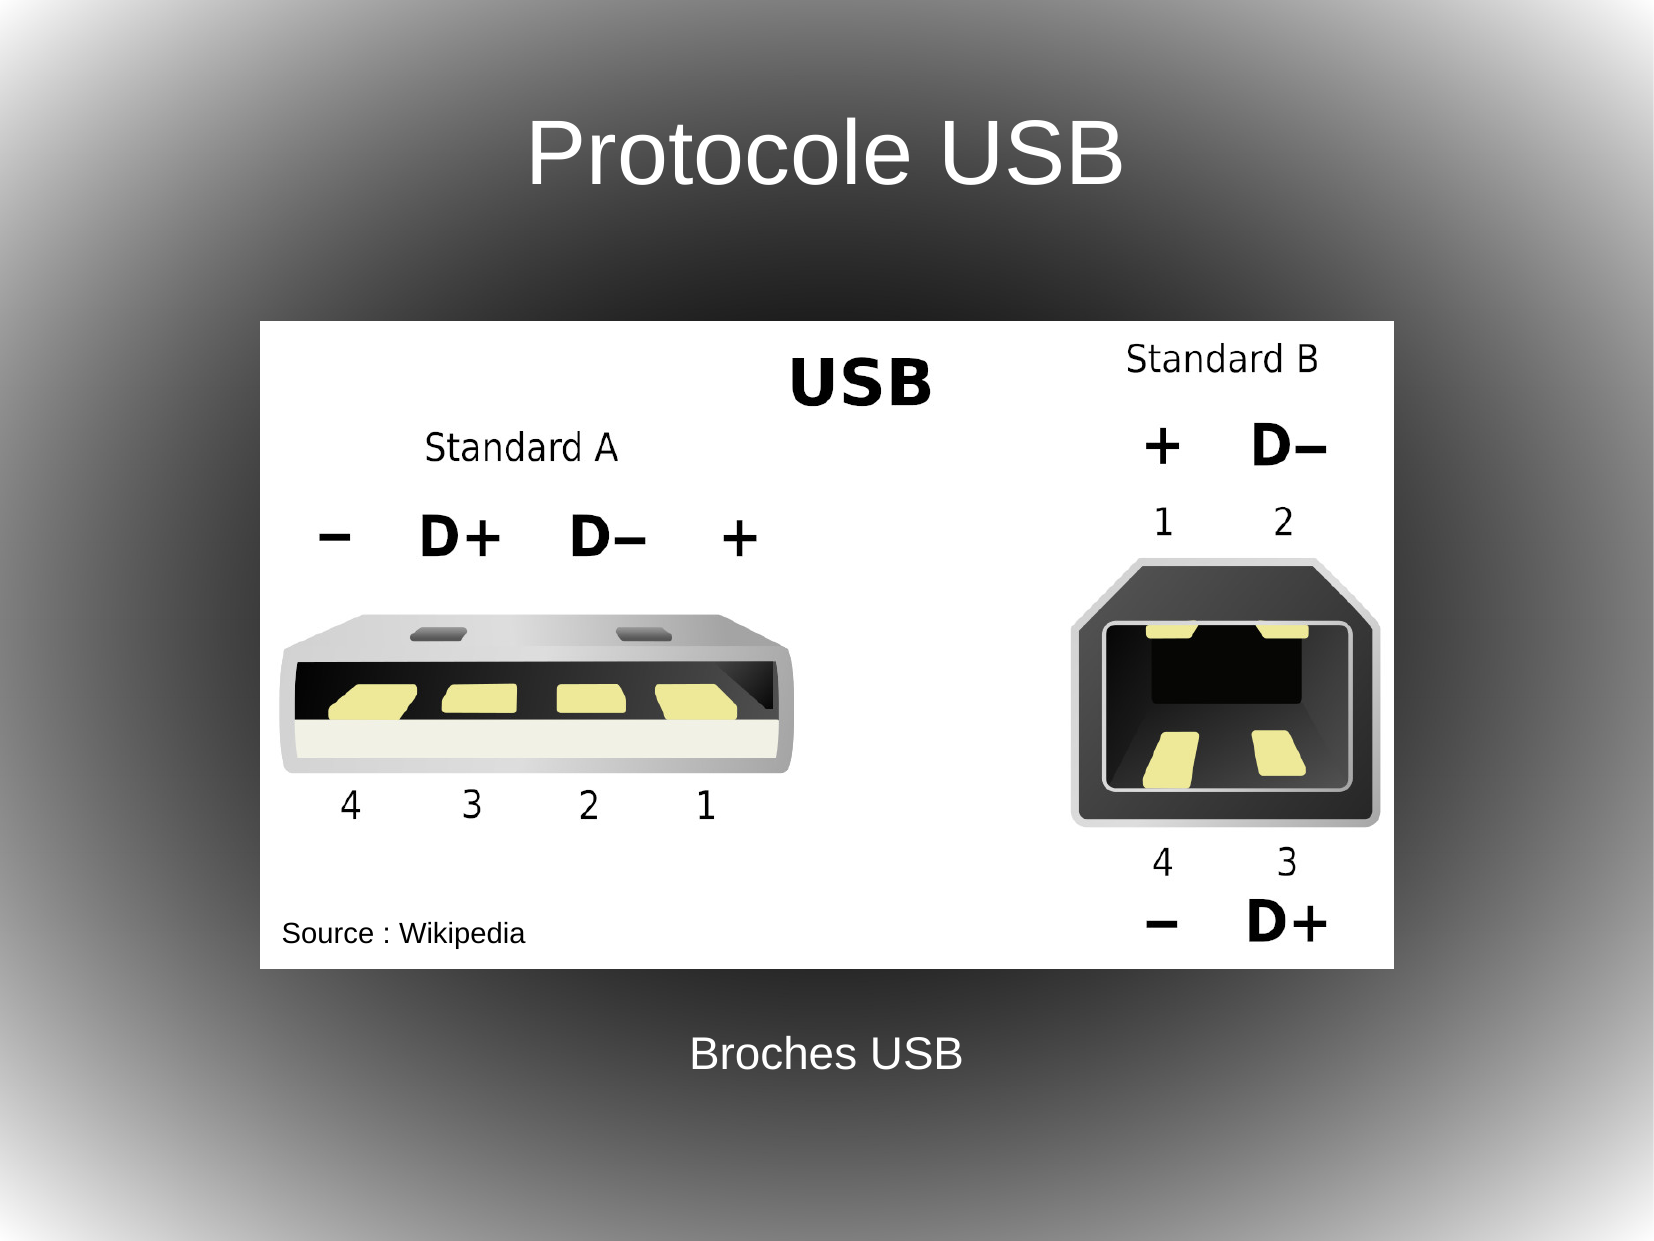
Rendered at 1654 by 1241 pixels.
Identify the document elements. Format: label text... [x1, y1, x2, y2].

title Protocole USB [82, 49, 1571, 257]
text_box Broches USB [674, 1020, 980, 1087]
picture [0, 0, 1654, 1241]
text_box Source : Wikipedia [266, 909, 567, 958]
